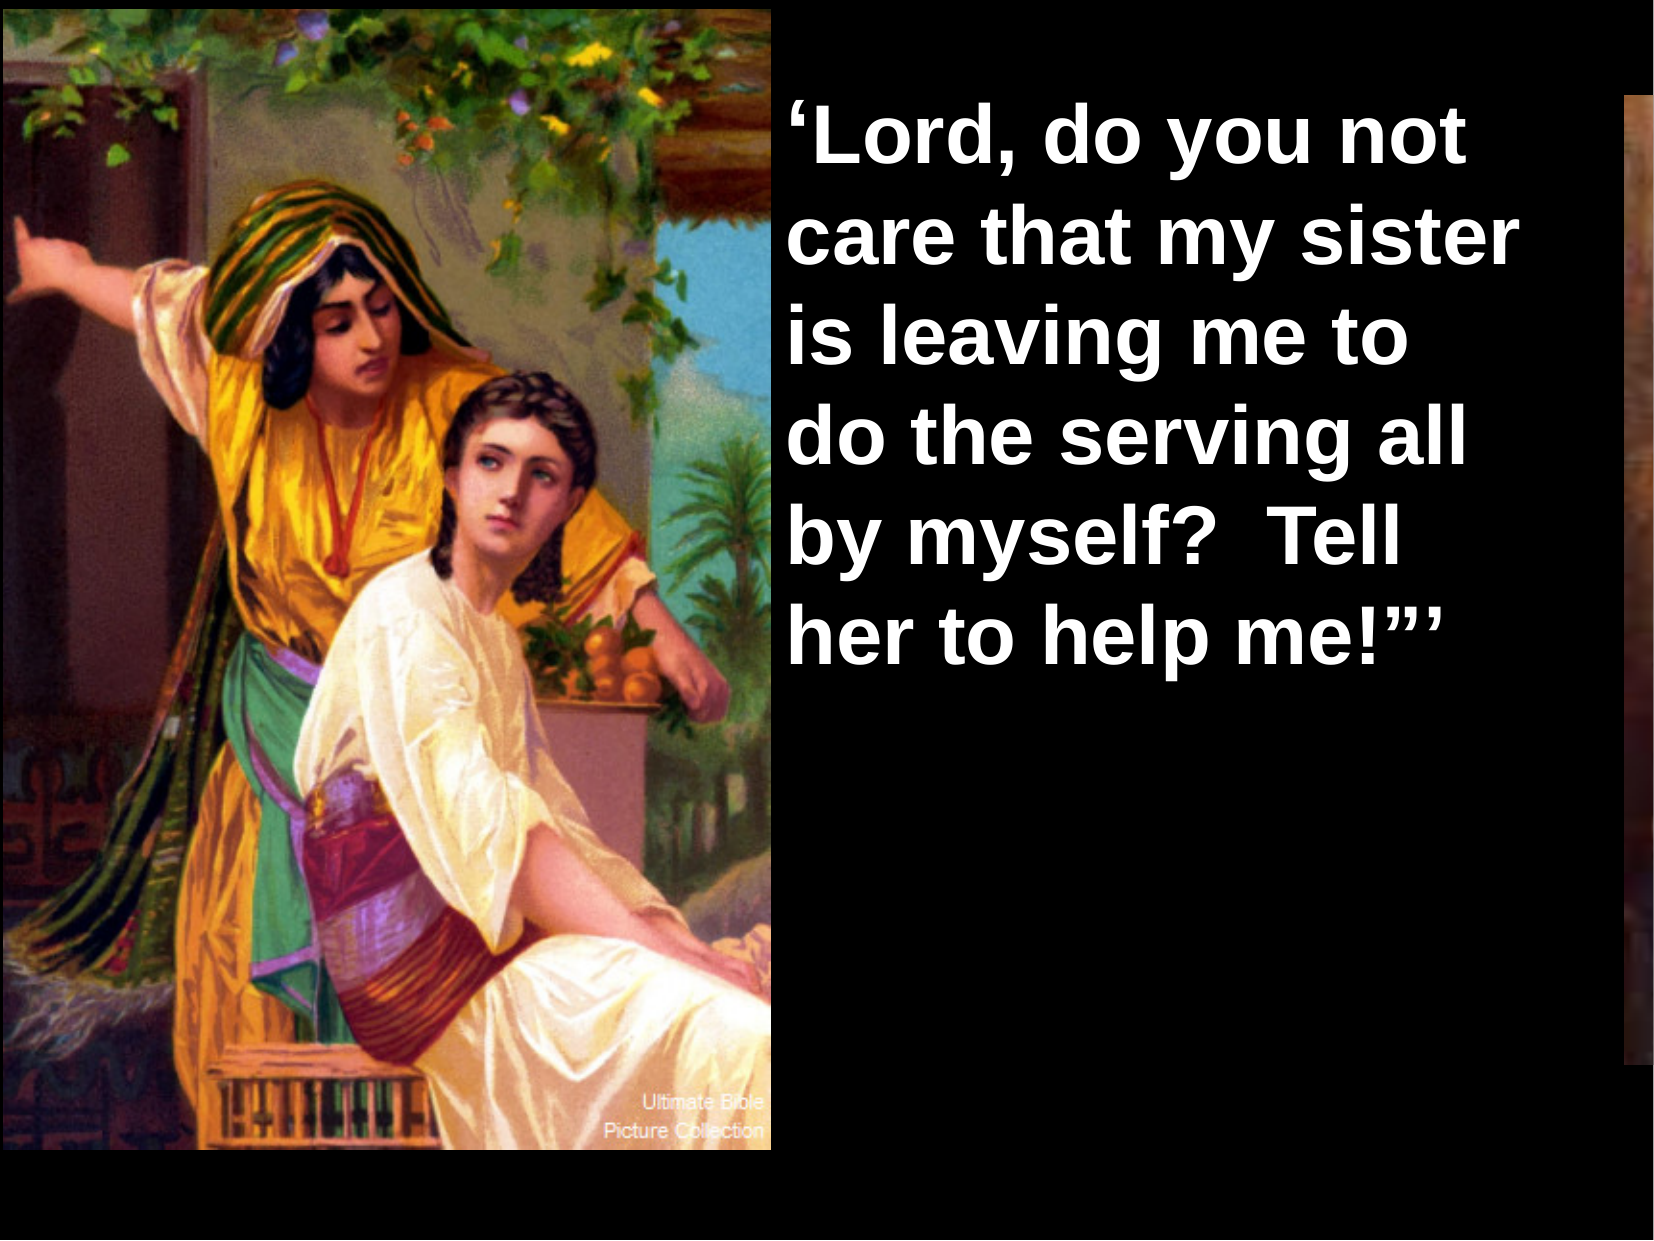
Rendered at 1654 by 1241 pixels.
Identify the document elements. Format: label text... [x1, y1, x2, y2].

picture [1624, 95, 1654, 1065]
title ‘Lord, do you not care that my sister is leaving me to do the serving all by myself? Tell her to help me!”’ [771, 63, 1538, 689]
picture [3, 9, 771, 1150]
